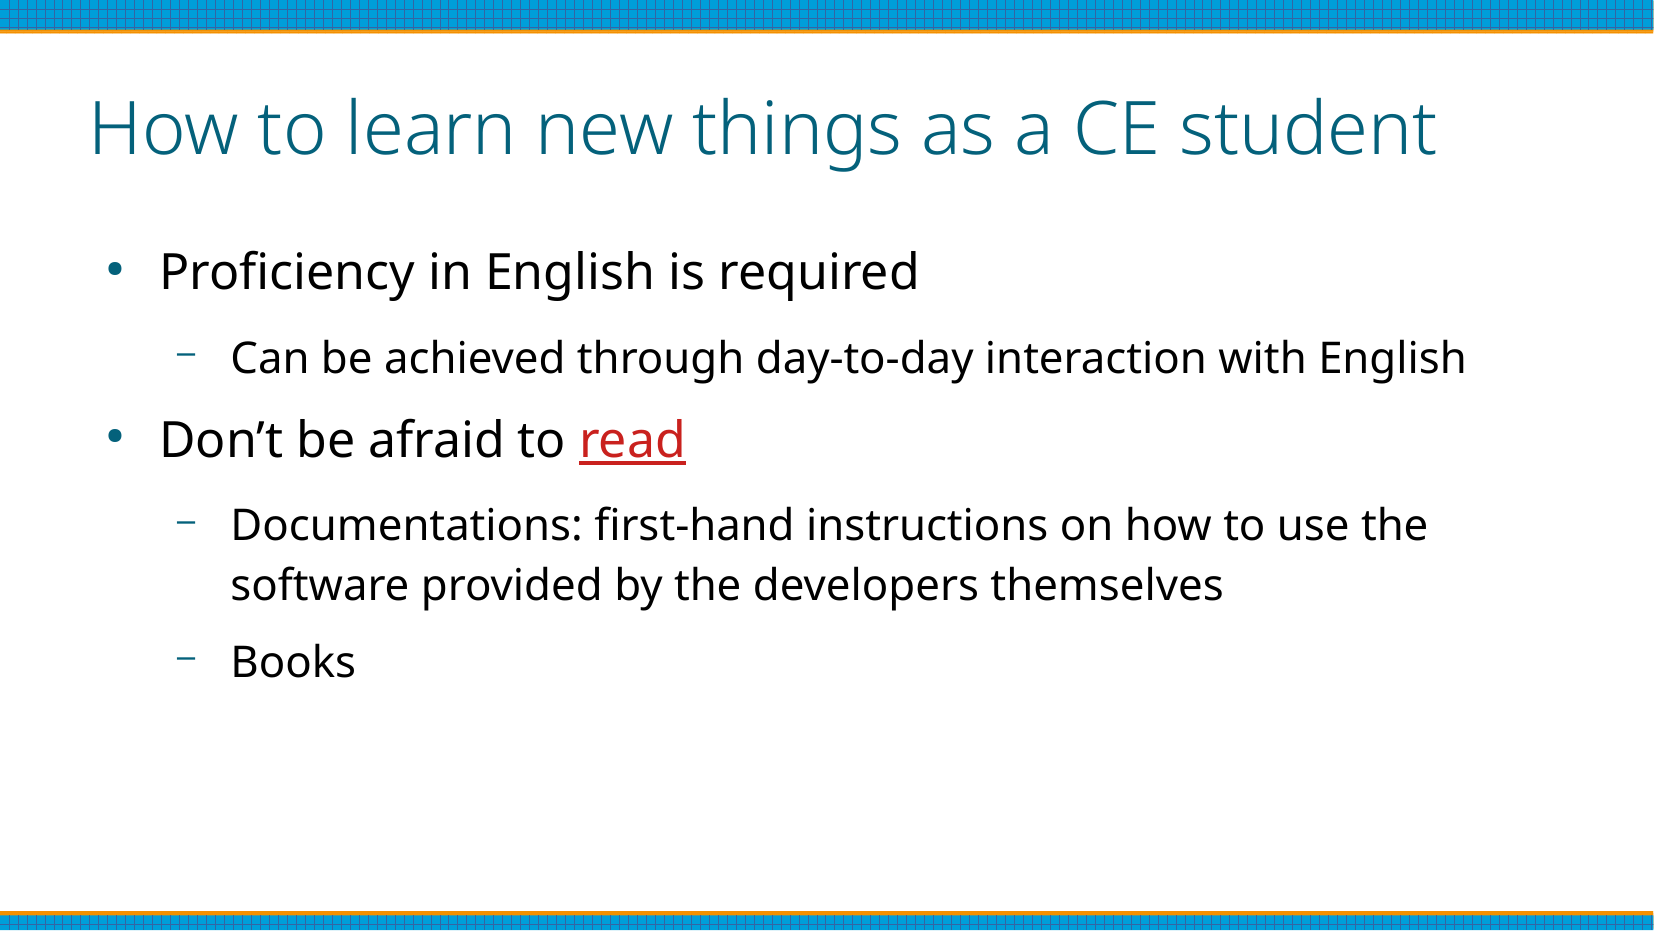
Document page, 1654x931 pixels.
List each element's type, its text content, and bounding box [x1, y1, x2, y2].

list Proficiency in English is required Can be achieved through day-to-day interaction with English Don’t be afraid to read Documentations: first-hand instructions on how to use the software provided by the developers themselves Books [88, 236, 1565, 901]
title How to learn new things as a CE student [88, 44, 1565, 207]
